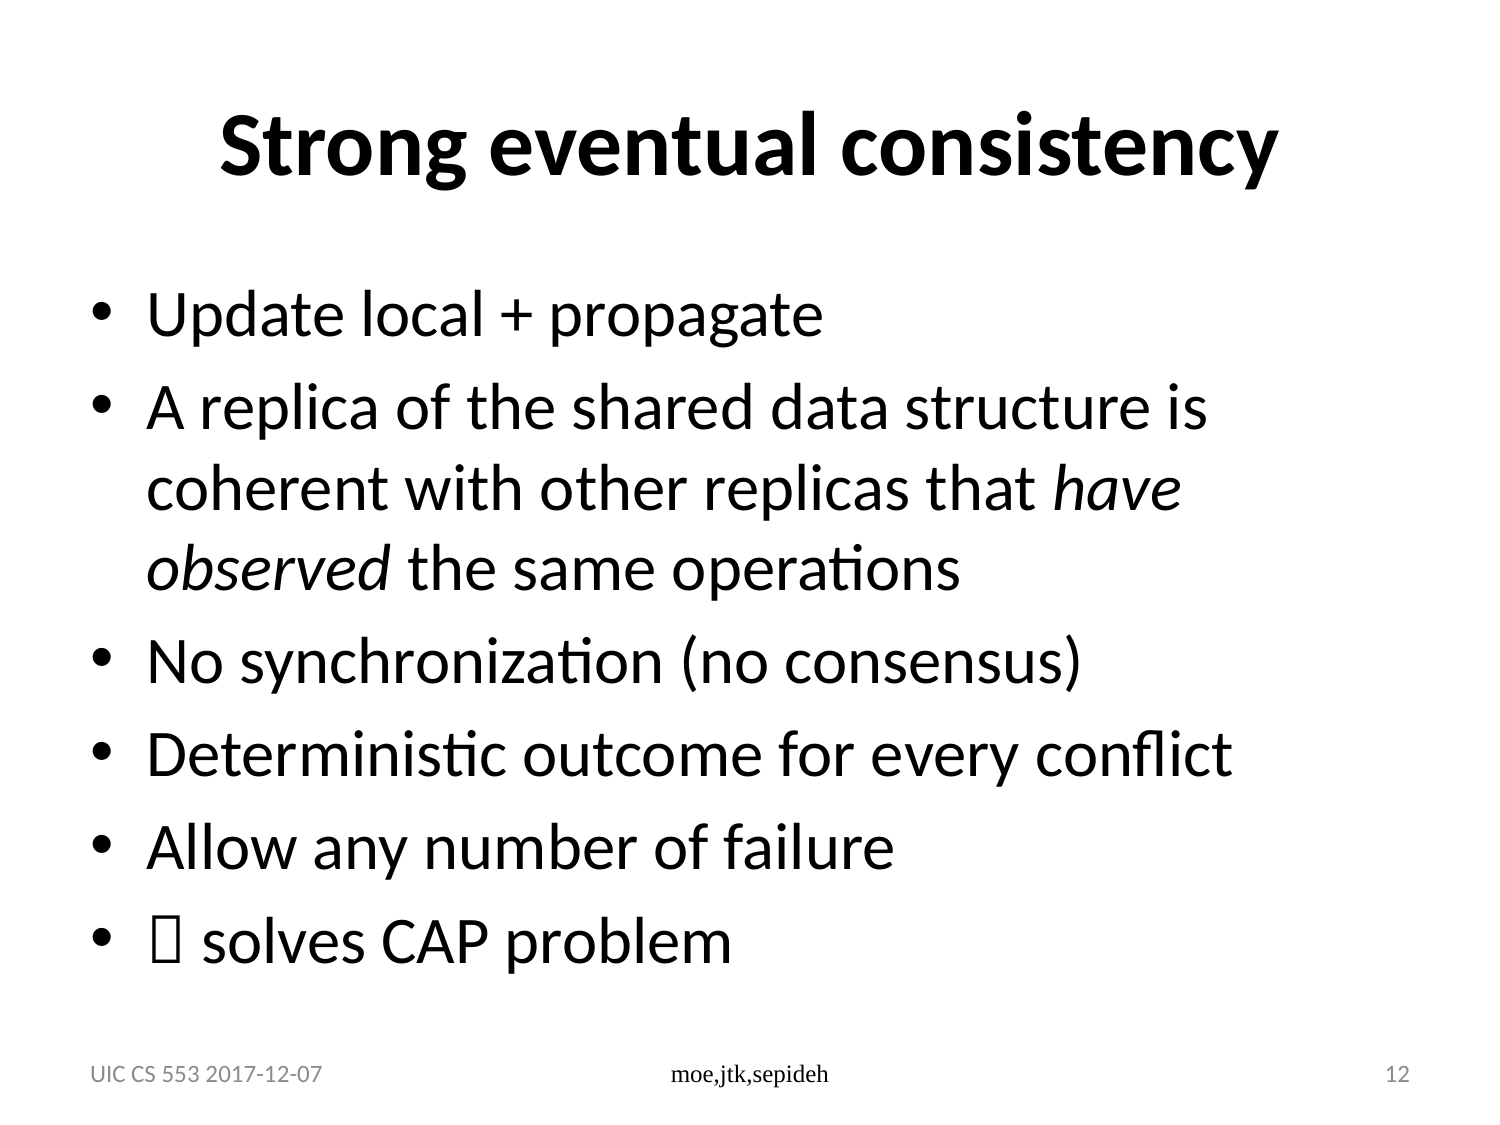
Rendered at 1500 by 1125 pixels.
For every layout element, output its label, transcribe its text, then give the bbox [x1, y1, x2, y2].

title Strong eventual consistency [75, 45, 1425, 233]
list Update local + propagate A replica of the shared data structure is coherent with other replicas that have observed the same operations No synchronization (no consensus) Deterministic outcome for every conflict Allow any number of failure  solves CAP problem [75, 262, 1425, 1005]
